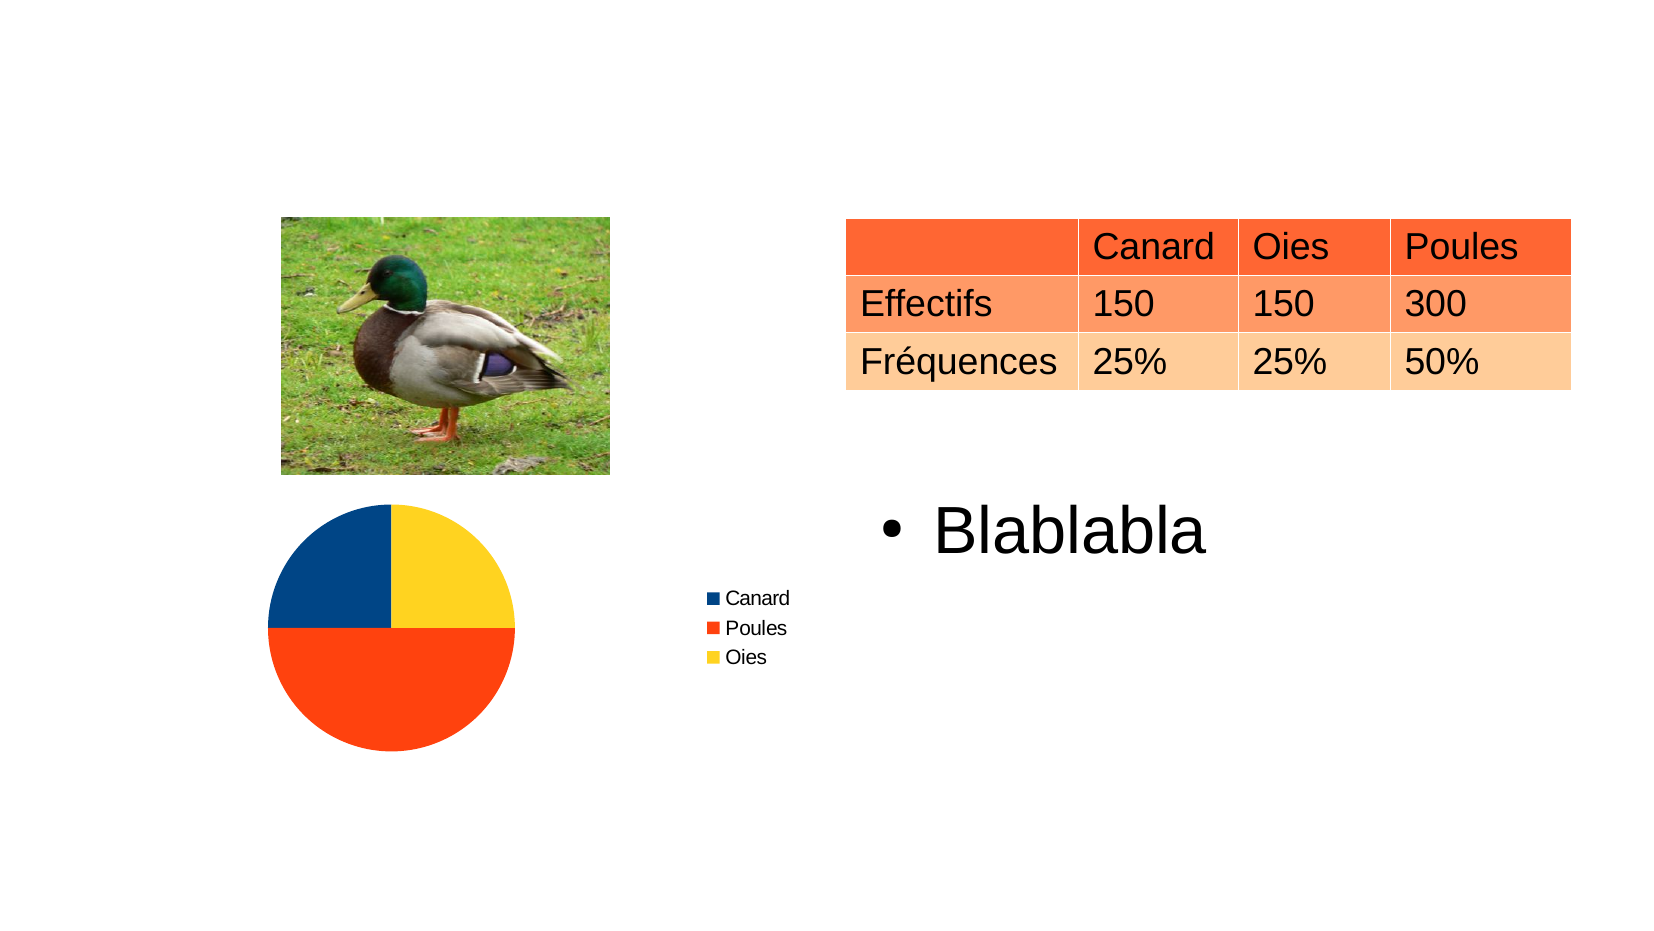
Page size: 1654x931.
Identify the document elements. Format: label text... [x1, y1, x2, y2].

table_cell Effectifs [846, 276, 1078, 332]
table_header [846, 219, 1078, 275]
table_cell 25% [1079, 333, 1238, 390]
list Blablabla [862, 492, 1589, 751]
table_cell 150 [1079, 276, 1238, 332]
table_header Poules [1391, 219, 1571, 275]
table_cell 50% [1391, 333, 1571, 390]
table_cell 25% [1239, 333, 1390, 390]
table_cell 300 [1391, 276, 1571, 332]
table_header Canard [1079, 219, 1238, 275]
table_cell 150 [1239, 276, 1390, 332]
picture [281, 217, 610, 475]
table_header Oies [1239, 219, 1390, 275]
chart [82, 499, 809, 757]
table_cell Fréquences [846, 333, 1078, 390]
